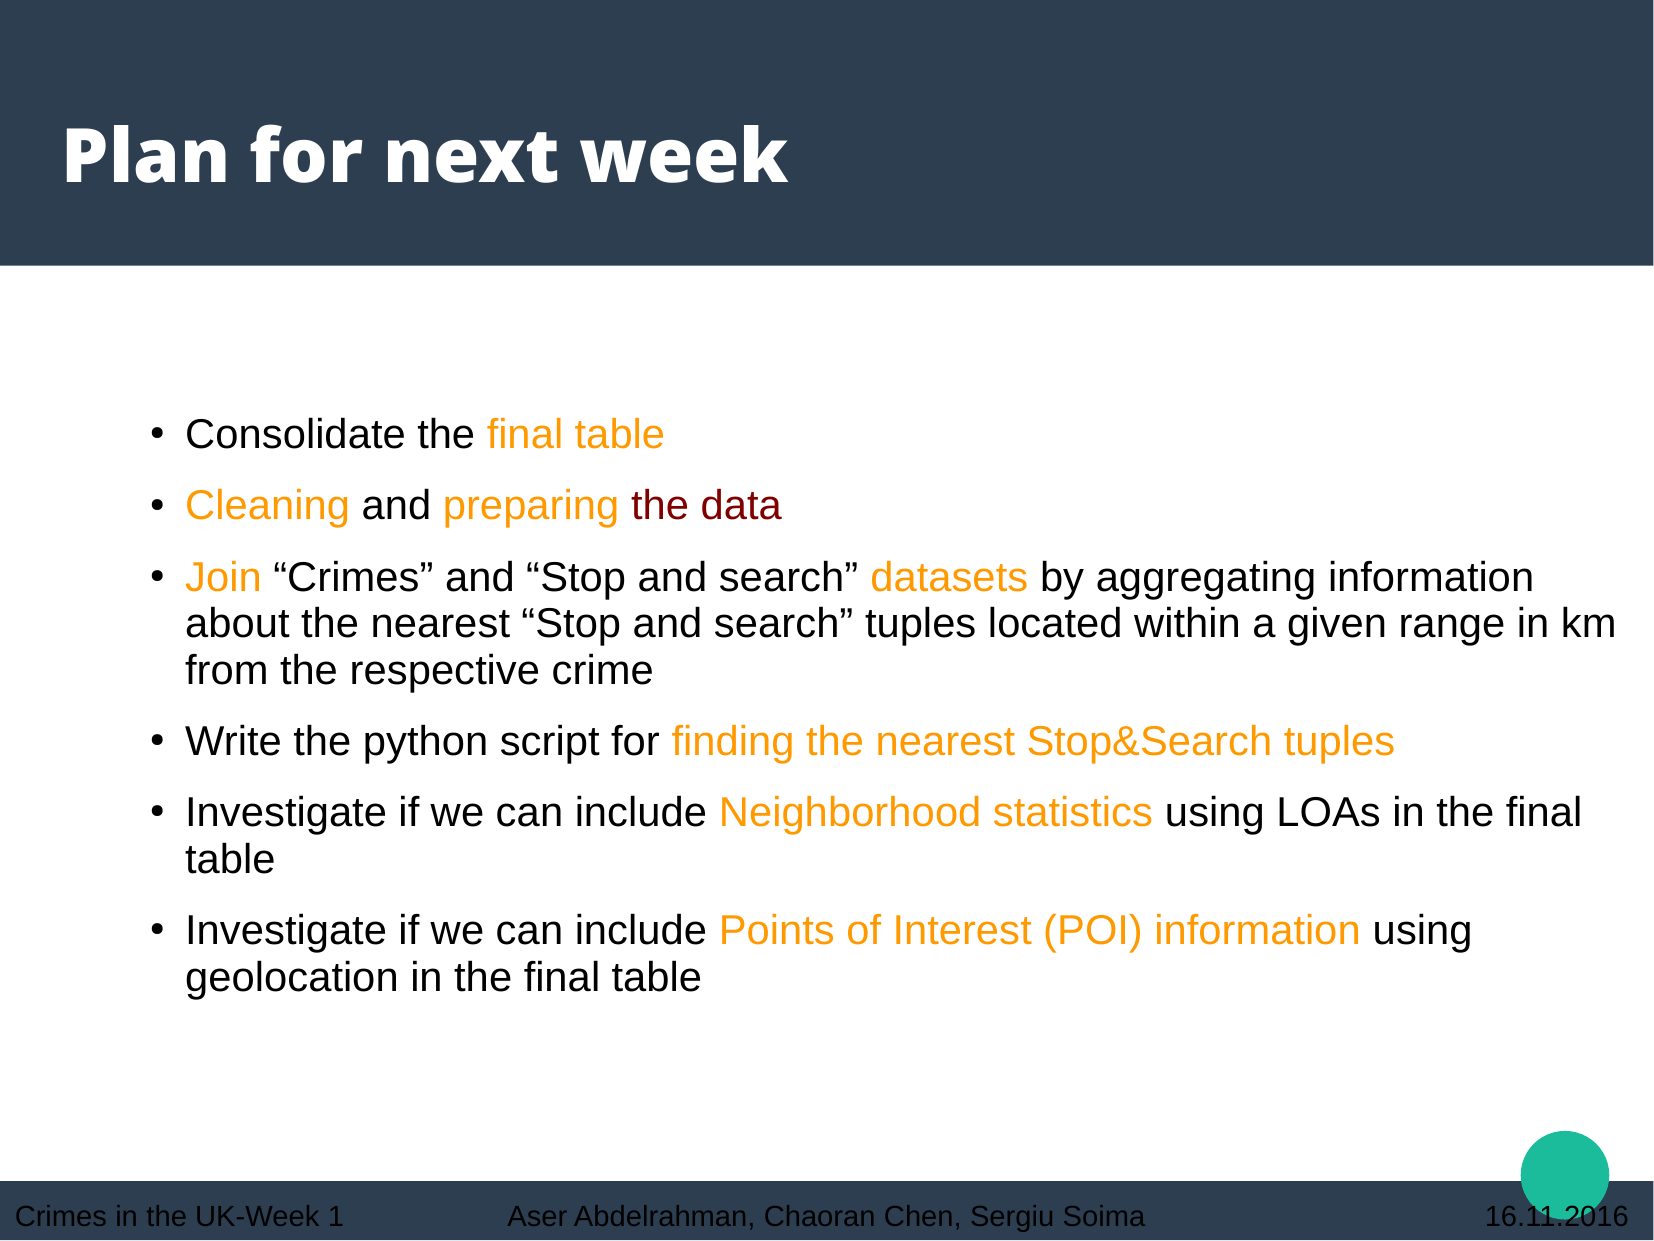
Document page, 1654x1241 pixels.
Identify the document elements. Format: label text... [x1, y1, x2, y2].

text_box 16.11.2016 [1470, 1192, 1654, 1241]
text_box Aser Abdelrahman, Chaoran Chen, Sergiu Soima [476, 1192, 1178, 1241]
text_box Crimes in the UK-Week 1 [0, 1192, 409, 1241]
title Plan for next week [61, 49, 1592, 257]
text_box Consolidate the final table Cleaning and preparing the data Join “Crimes” and “Stop and search” datasets by aggregating information about the nearest “Stop and search” tuples located within a given range in km from the respective crime Write the python script for finding the nearest Stop&Search tuples Investigate if we can include Neighborhood statistics using LOAs in the final table Investigate if we can include Points of Interest (POI) information using geolocation in the final table [135, 403, 1636, 1021]
